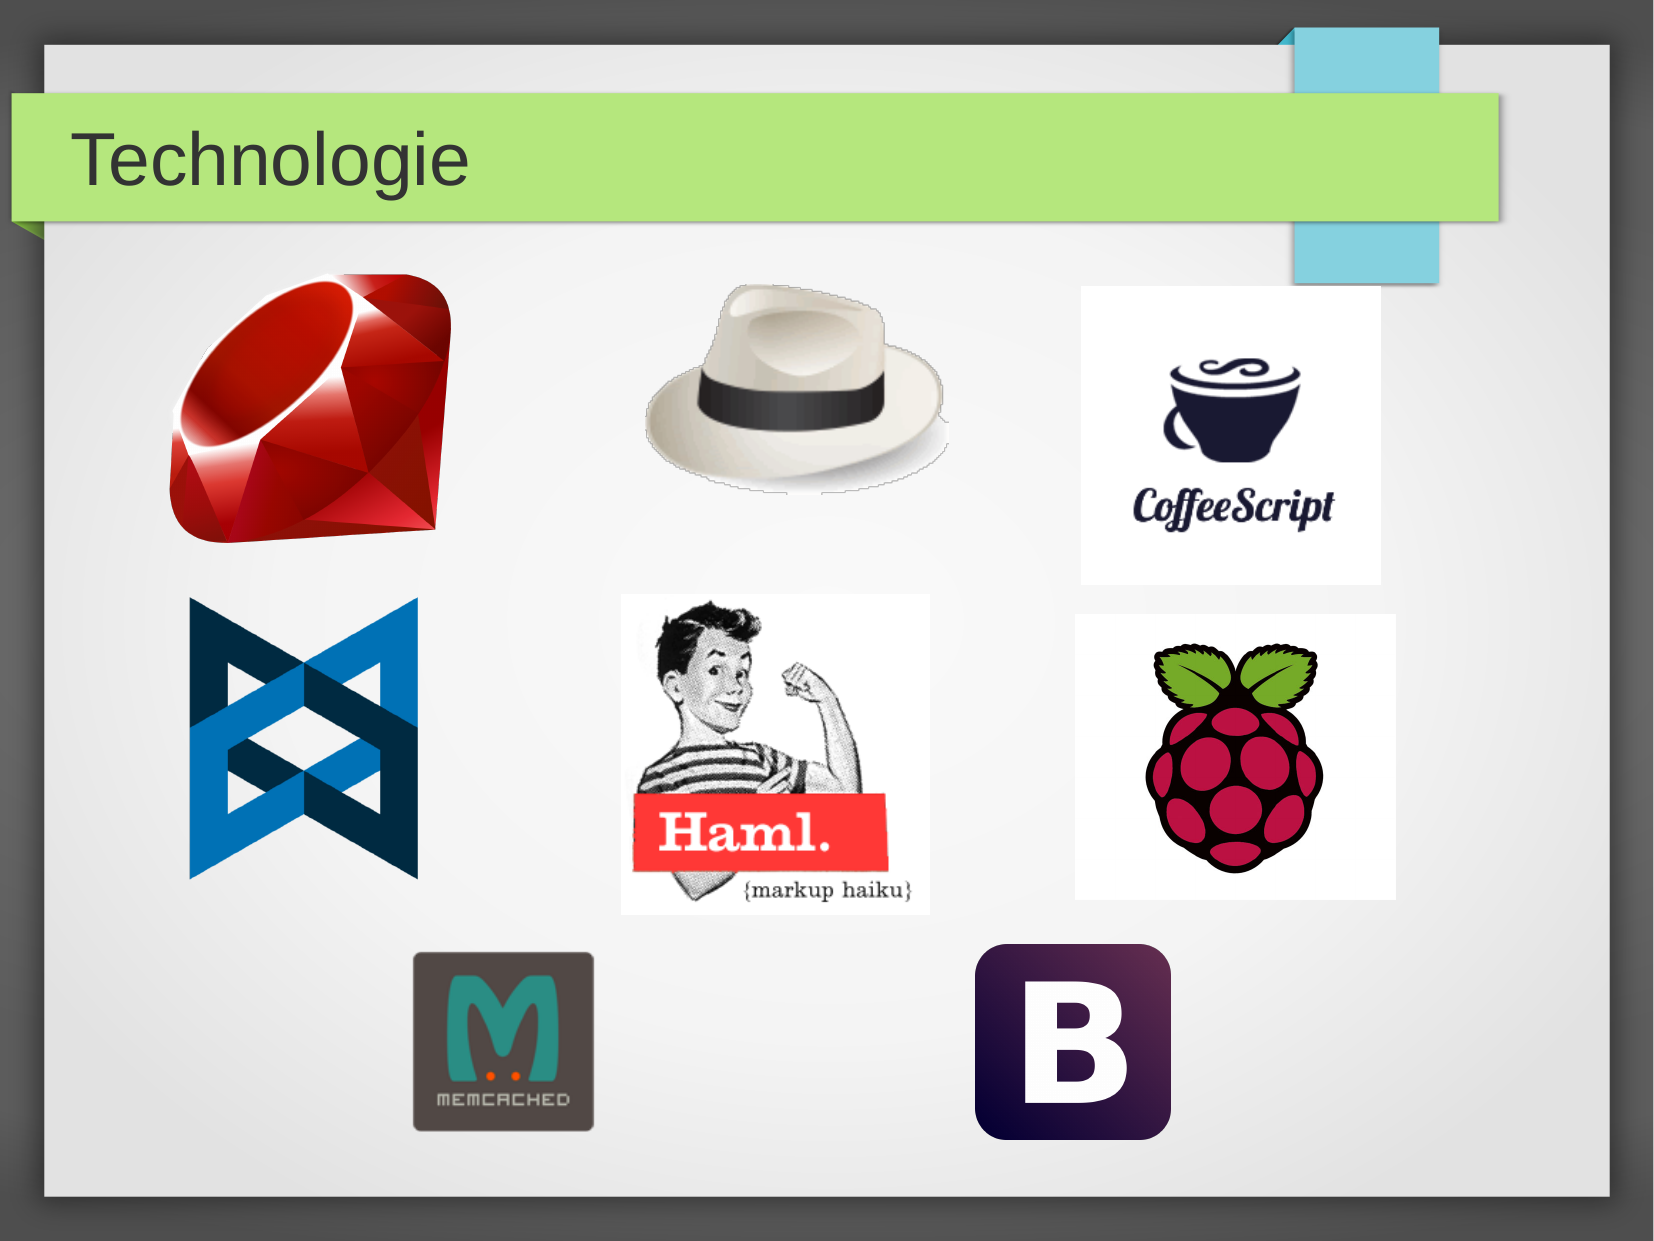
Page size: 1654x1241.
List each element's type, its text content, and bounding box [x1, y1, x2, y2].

picture [0, 0, 1654, 1241]
title Technologie [70, 106, 1229, 213]
